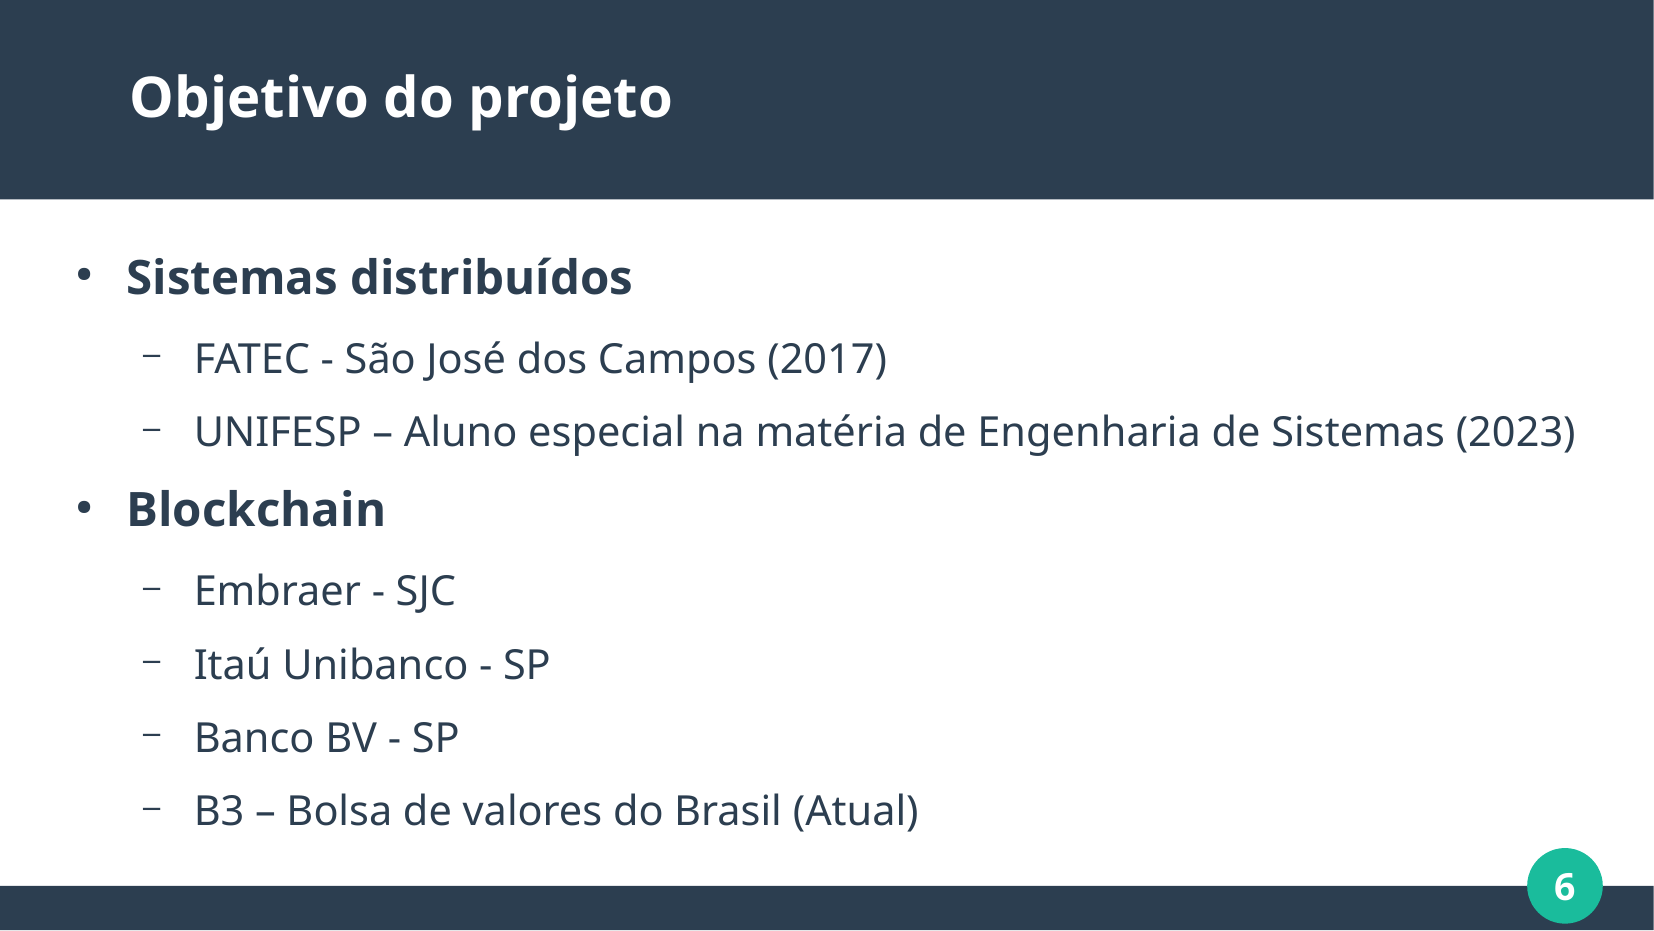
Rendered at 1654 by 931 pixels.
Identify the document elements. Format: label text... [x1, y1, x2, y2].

list Sistemas distribuídos FATEC - São José dos Campos (2017) UNIFESP – Aluno especial na matéria de Engenharia de Sistemas (2023) Blockchain Embraer - SJC Itaú Unibanco - SP Banco BV - SP B3 – Bolsa de valores do Brasil (Atual) [59, 243, 1595, 864]
title Objetivo do projeto [59, 37, 1595, 156]
